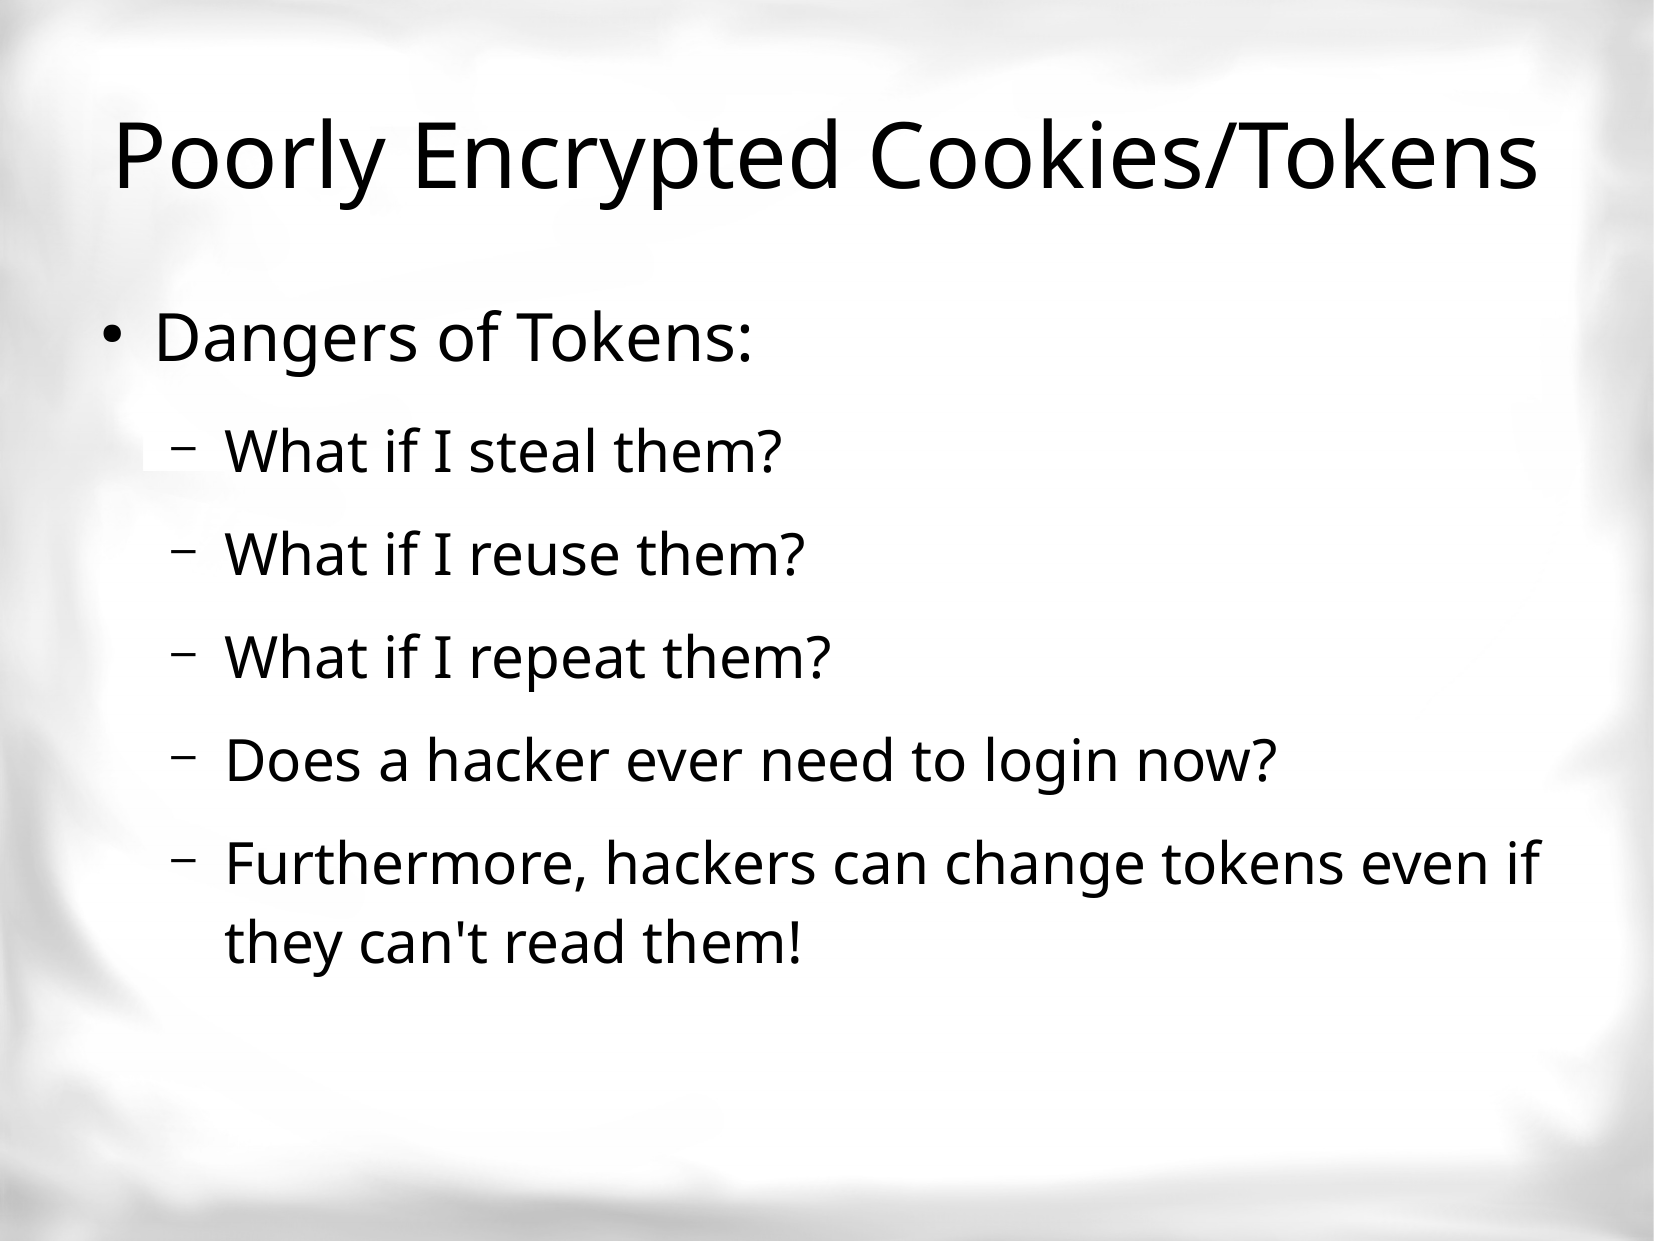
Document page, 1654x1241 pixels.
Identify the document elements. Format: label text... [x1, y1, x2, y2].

picture [0, 0, 1654, 1241]
list Dangers of Tokens: What if I steal them? What if I reuse them? What if I repeat them? Does a hacker ever need to login now? Furthermore, hackers can change tokens even if they can't read them! [82, 290, 1571, 1010]
title Poorly Encrypted Cookies/Tokens [82, 49, 1571, 257]
